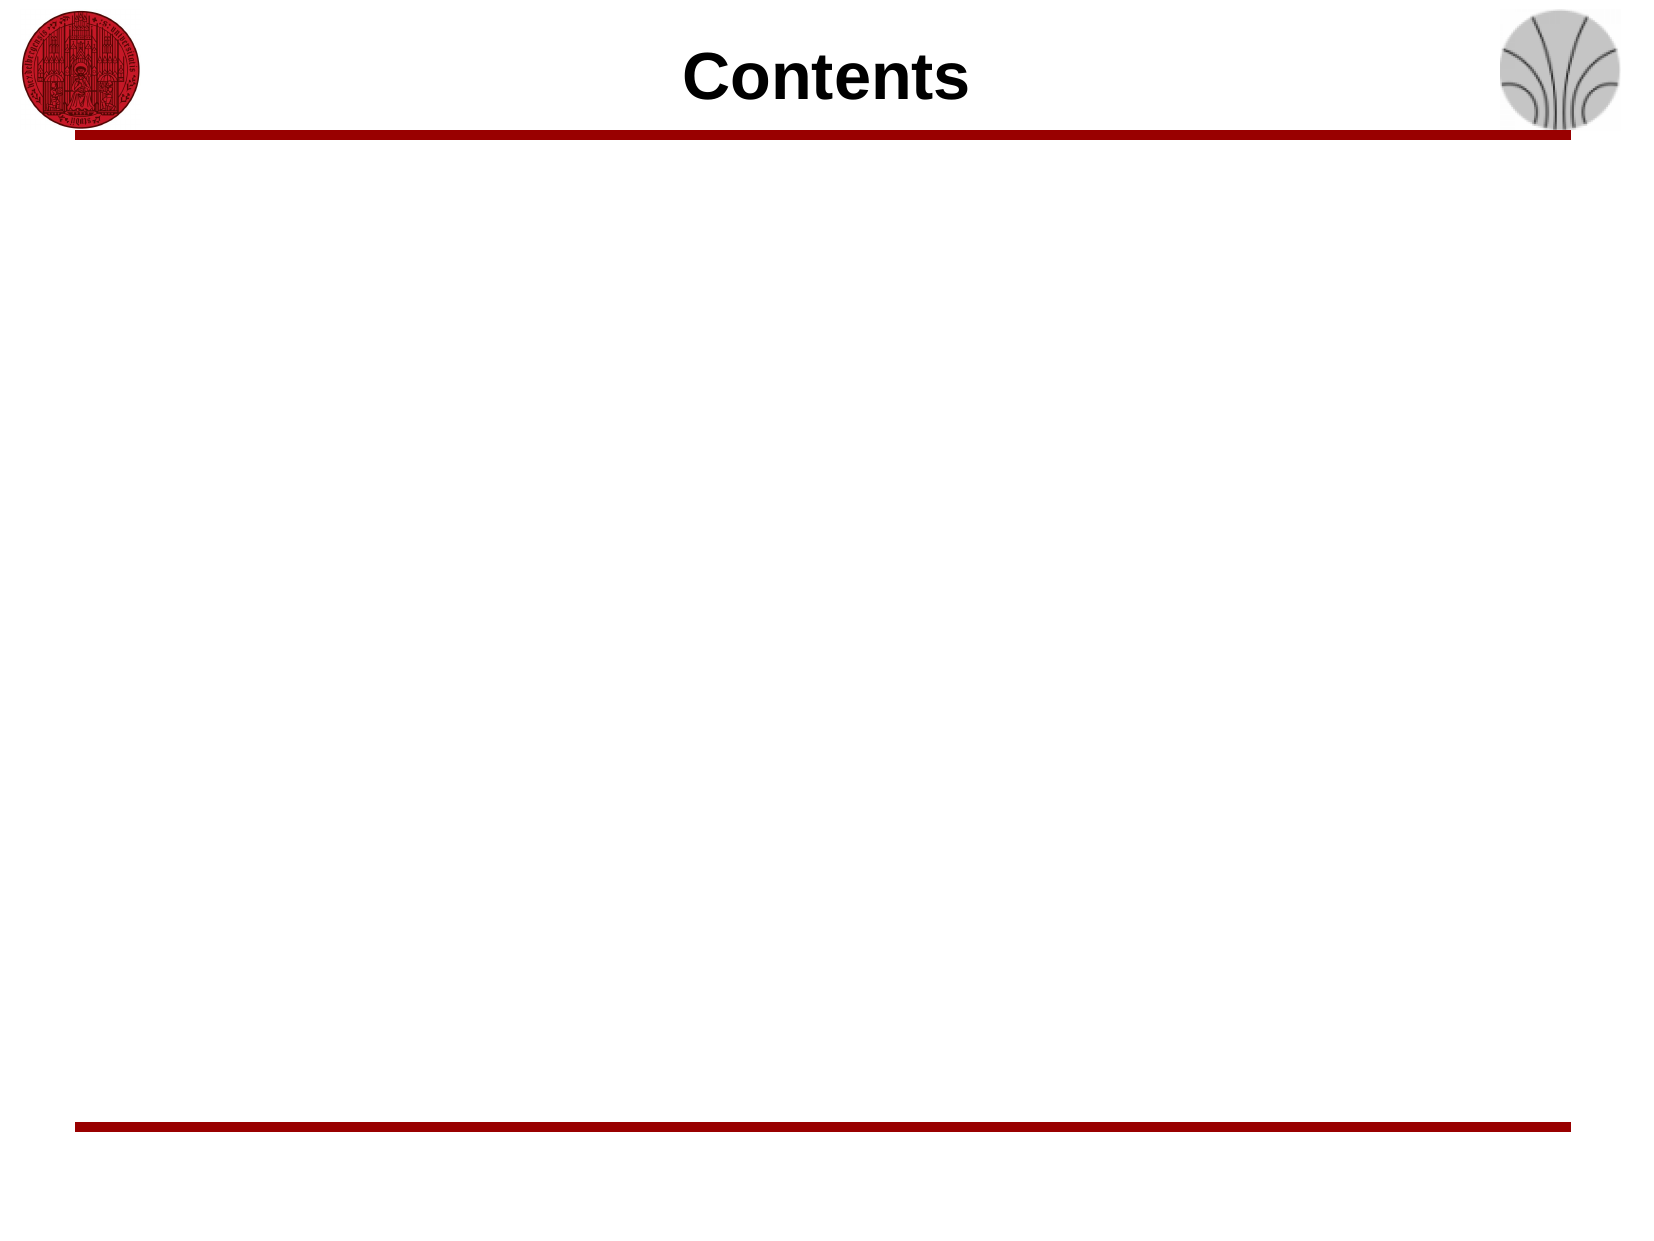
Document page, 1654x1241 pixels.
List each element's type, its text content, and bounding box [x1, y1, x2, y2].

picture [1500, 9, 1621, 131]
title Contents [82, 25, 1571, 127]
picture [20, 9, 141, 130]
